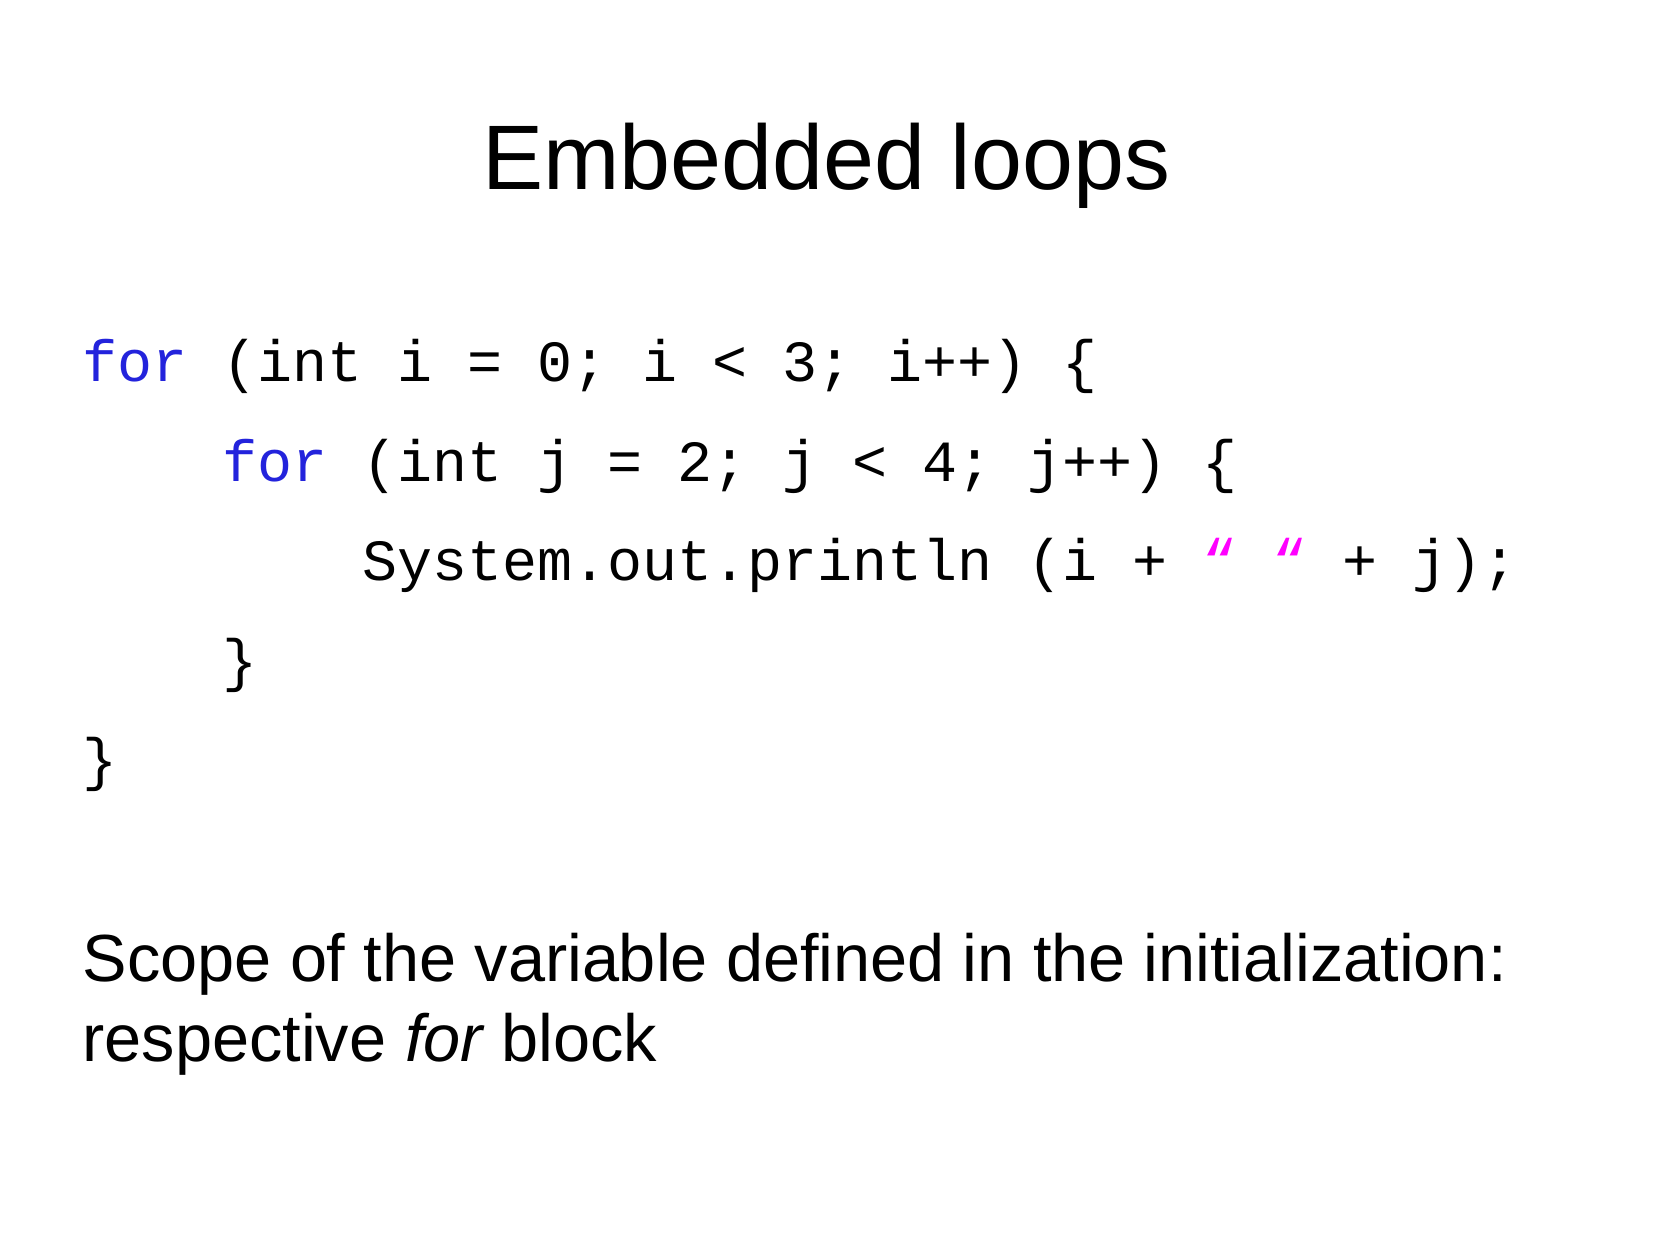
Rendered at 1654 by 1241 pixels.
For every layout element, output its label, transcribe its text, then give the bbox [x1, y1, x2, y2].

title Embedded loops [82, 56, 1571, 250]
subtitle for (int i = 0; i < 3; i++) { for (int j = 2; j < 4; j++) { System.out.println (i + “ “ + j); } } Scope of the variable defined in the initialization: respective for block [82, 297, 1571, 1102]
